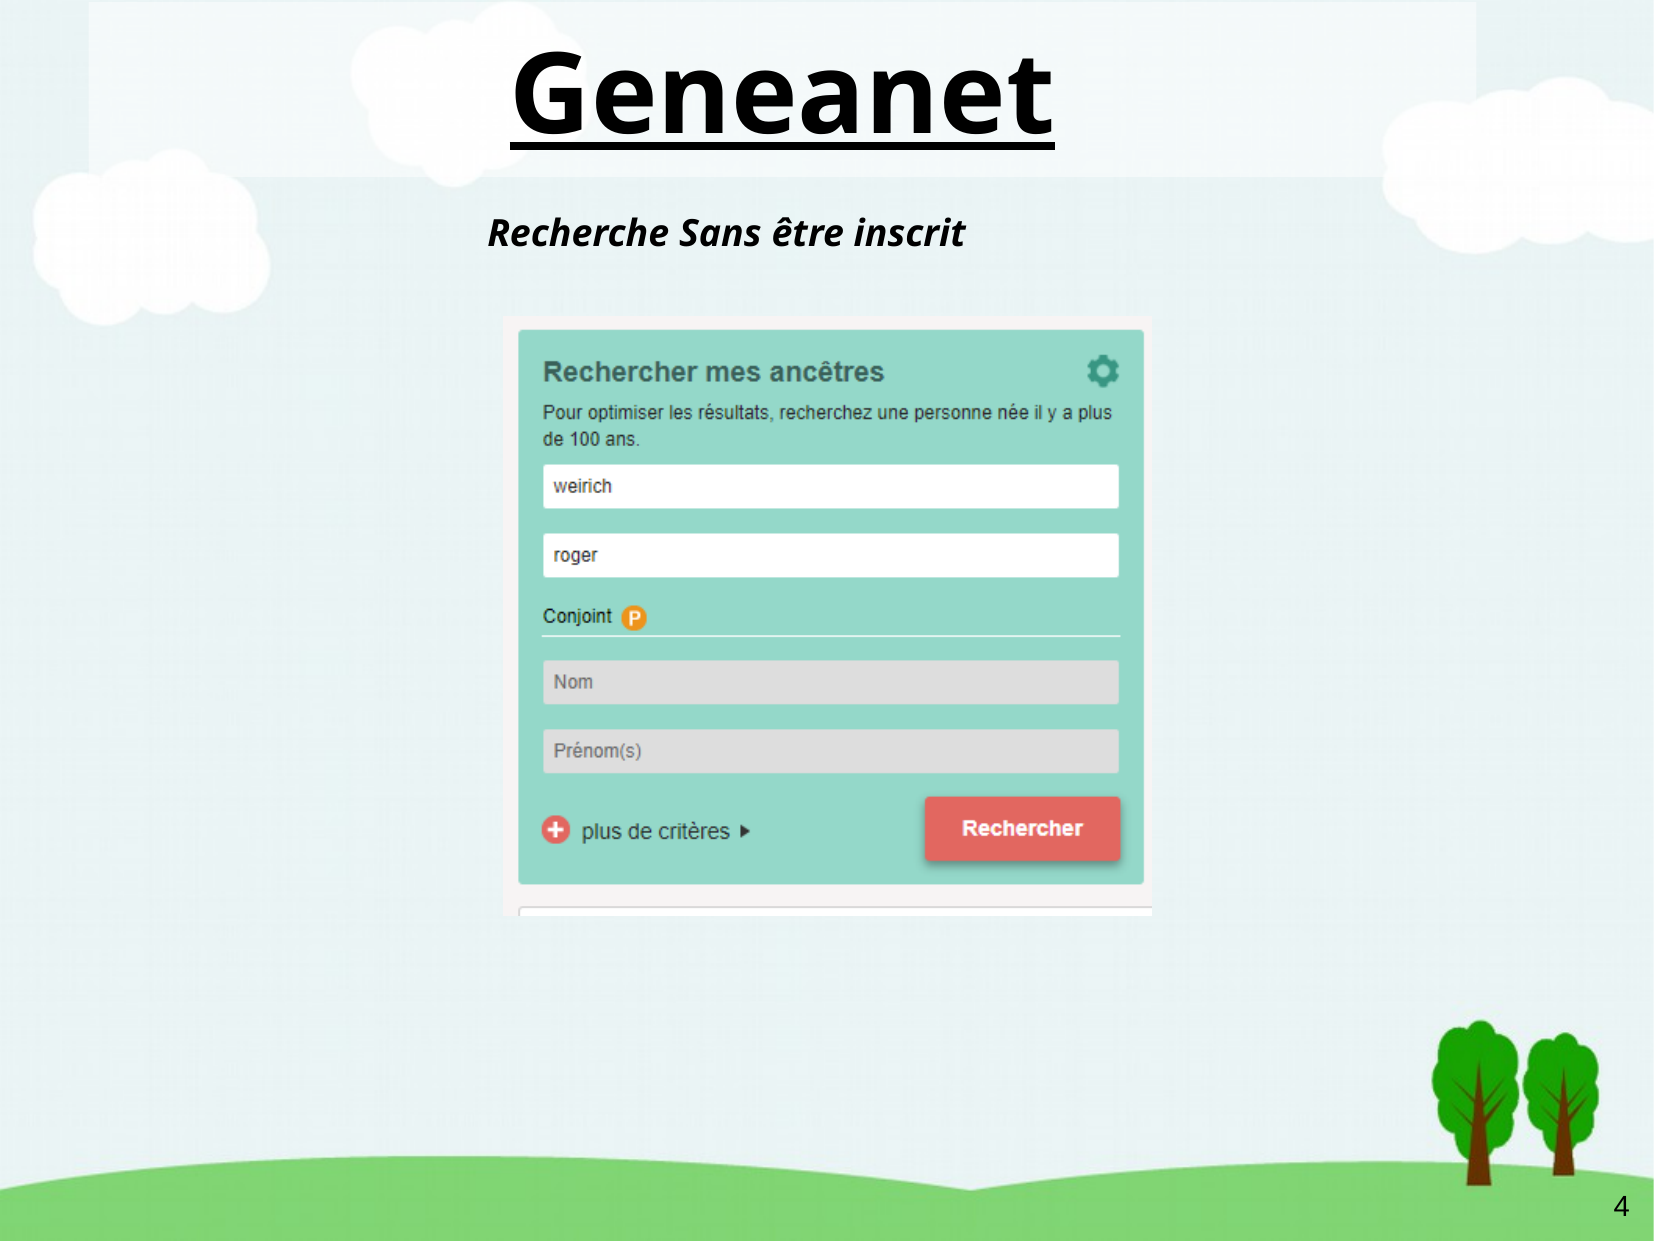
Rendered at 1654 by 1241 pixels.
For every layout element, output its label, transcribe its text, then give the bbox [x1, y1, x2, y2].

title Geneanet [88, 2, 1477, 178]
picture [0, 0, 1654, 1241]
text_box Recherche Sans être inscrit [472, 199, 1506, 266]
